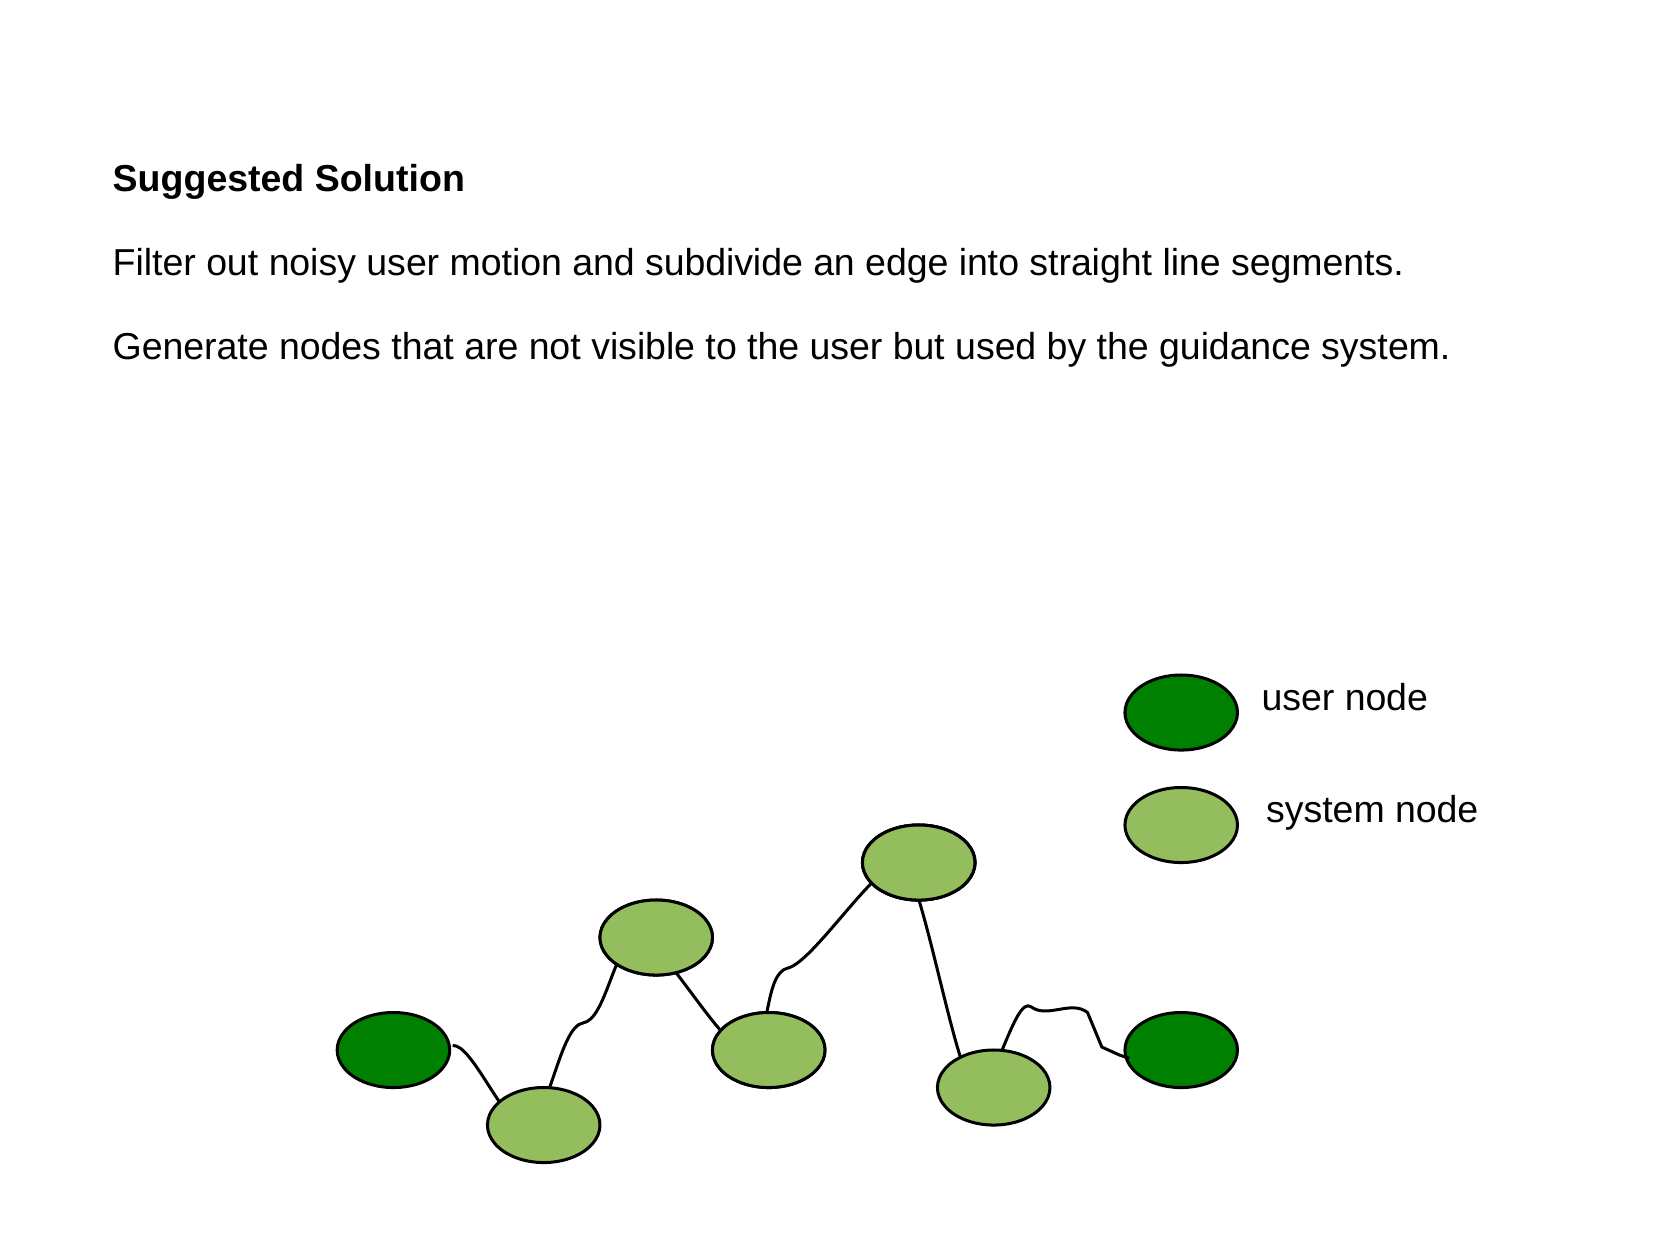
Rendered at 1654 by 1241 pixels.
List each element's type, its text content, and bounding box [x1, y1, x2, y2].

text_box system node [1251, 781, 1493, 853]
text_box user node [1246, 669, 1443, 740]
text_box [862, 825, 976, 901]
text_box [1124, 1012, 1238, 1088]
text_box [937, 1050, 1051, 1126]
text_box Suggested Solution Filter out noisy user motion and subdivide an edge into straight line segments. Generate nodes that are not visible to the user but used by the guidance system. [97, 150, 1613, 445]
text_box [599, 900, 713, 976]
text_box [1124, 787, 1238, 863]
text_box [337, 1012, 450, 1088]
text_box [487, 1087, 601, 1163]
text_box [712, 1012, 826, 1088]
text_box [1124, 675, 1238, 751]
